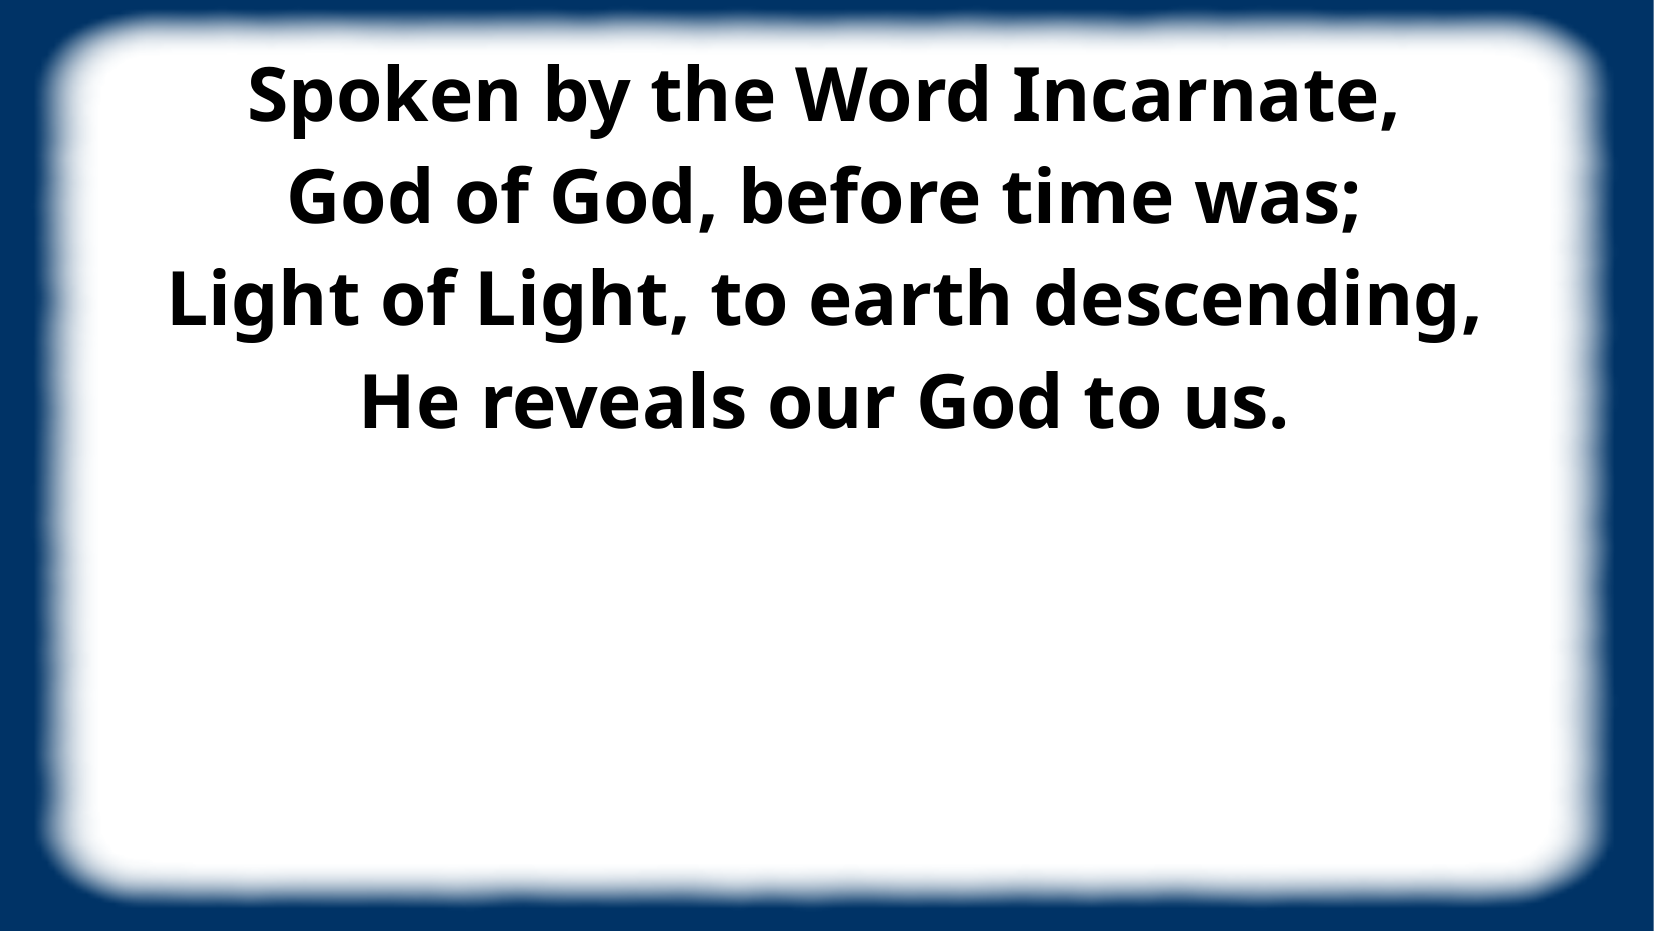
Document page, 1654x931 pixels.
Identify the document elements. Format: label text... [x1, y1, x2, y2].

text_box Spoken by the Word Incarnate, God of God, before time was; Light of Light, to earth descending, He reveals our God to us. [105, 33, 1546, 448]
picture [0, 0, 1654, 931]
